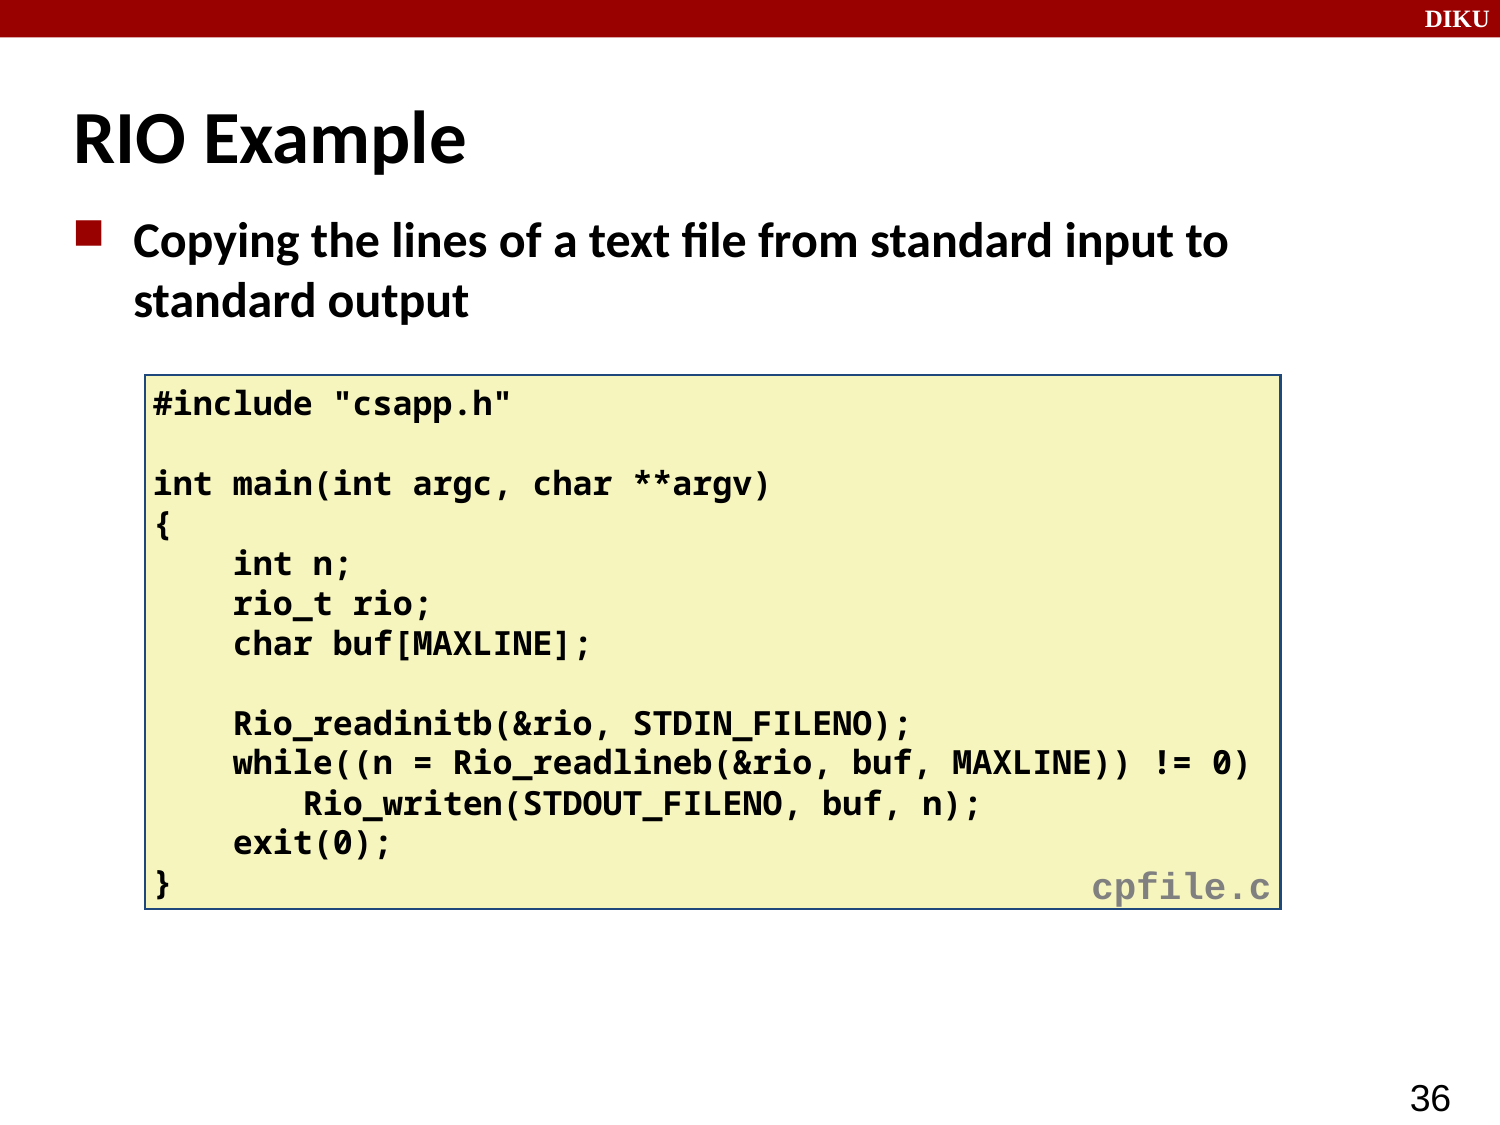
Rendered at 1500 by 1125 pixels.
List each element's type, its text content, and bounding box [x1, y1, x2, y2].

text_box RIO Example [58, 71, 1304, 197]
text_box Copying the lines of a text file from standard input to standard output [62, 200, 1425, 350]
text_box #include "csapp.h" int main(int argc, char **argv) { int n; rio_t rio; char buf[MAXLINE]; Rio_readinitb(&rio, STDIN_FILENO); while((n = Rio_readlineb(&rio, buf, MAXLINE)) != 0) Rio_writen(STDOUT_FILENO, buf, n); exit(0); } [145, 375, 1281, 909]
text_box cpfile.c [1076, 854, 1287, 915]
